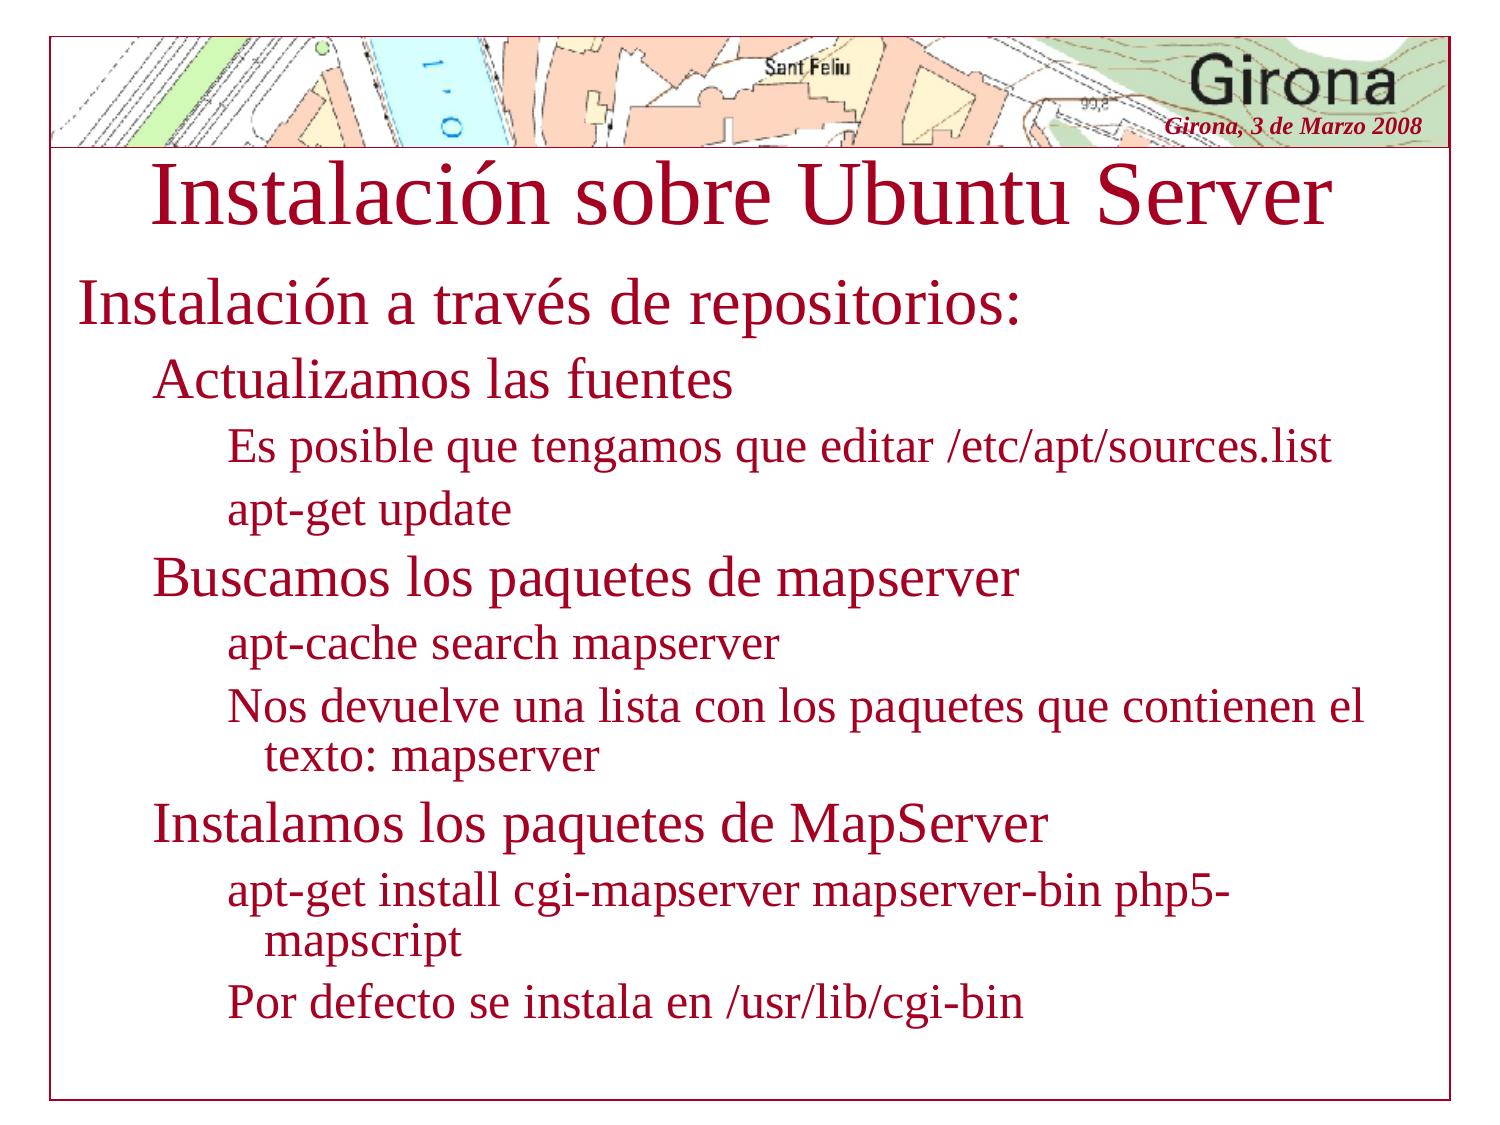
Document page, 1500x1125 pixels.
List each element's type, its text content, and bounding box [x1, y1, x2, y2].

title Instalación sobre Ubuntu Server [111, 131, 1374, 257]
picture [51, 37, 1448, 147]
picture [1310, 120, 1316, 131]
list Instalación a través de repositorios: Actualizamos las fuentes Es posible que tengamos que editar /etc/apt/sources.list apt-get update Buscamos los paquetes de mapserver apt-cache search mapserver Nos devuelve una lista con los paquetes que contienen el texto: mapserver Instalamos los paquetes de MapServer apt-get install cgi-mapserver mapserver-bin php5-mapscript Por defecto se instala en /usr/lib/cgi-bin [62, 263, 1438, 1091]
picture [1338, 124, 1348, 131]
